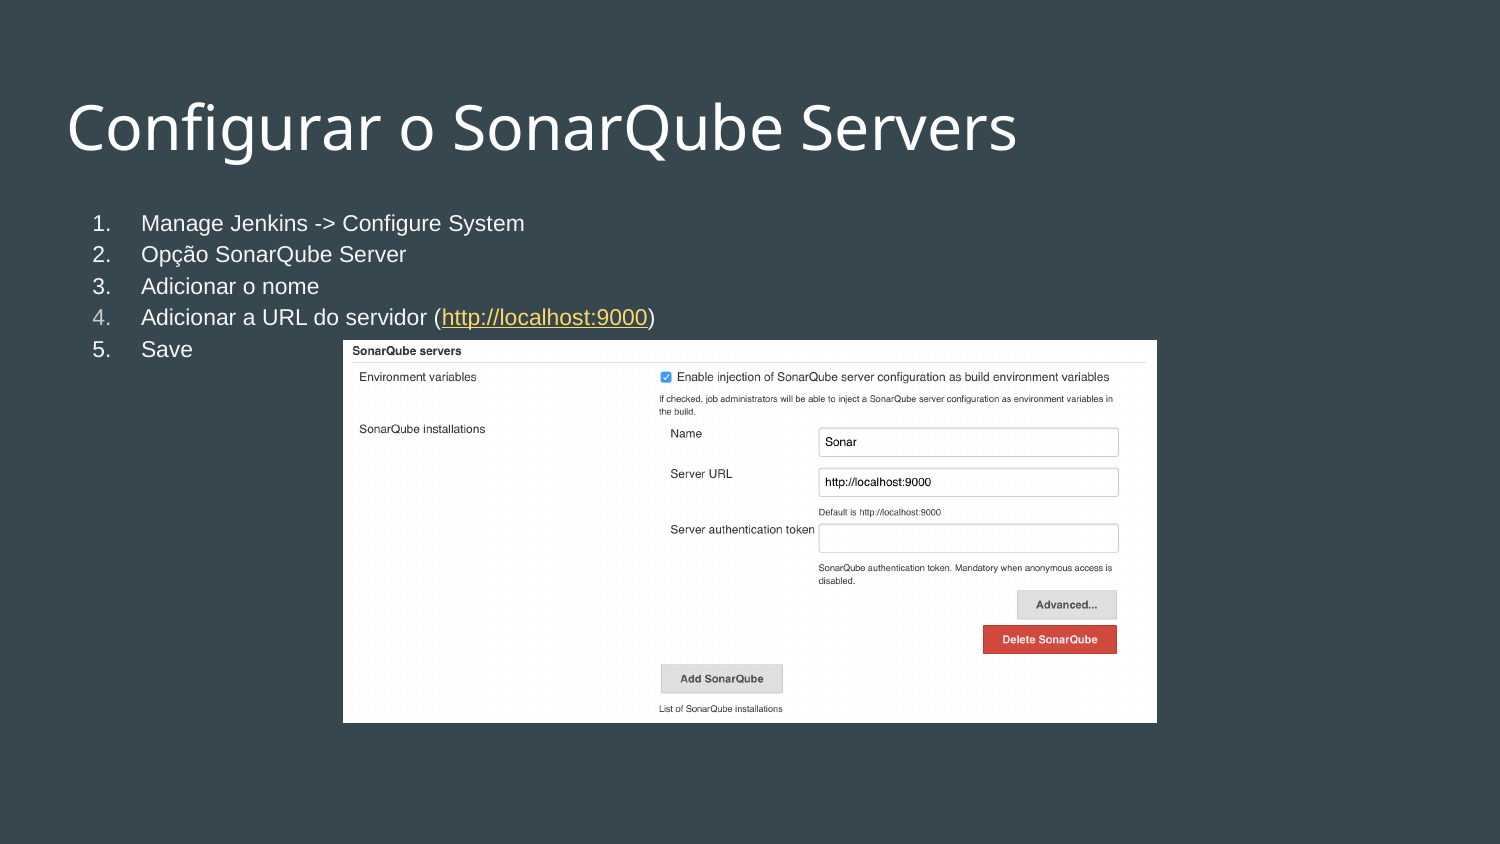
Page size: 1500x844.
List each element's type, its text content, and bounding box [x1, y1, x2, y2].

picture [343, 340, 1157, 723]
list Manage Jenkins -> Configure System Opção SonarQube Server Adicionar o nome Adicionar a URL do servidor (http://localhost:9000) Save [51, 189, 1449, 750]
title Configurar o SonarQube Servers [51, 72, 1449, 167]
